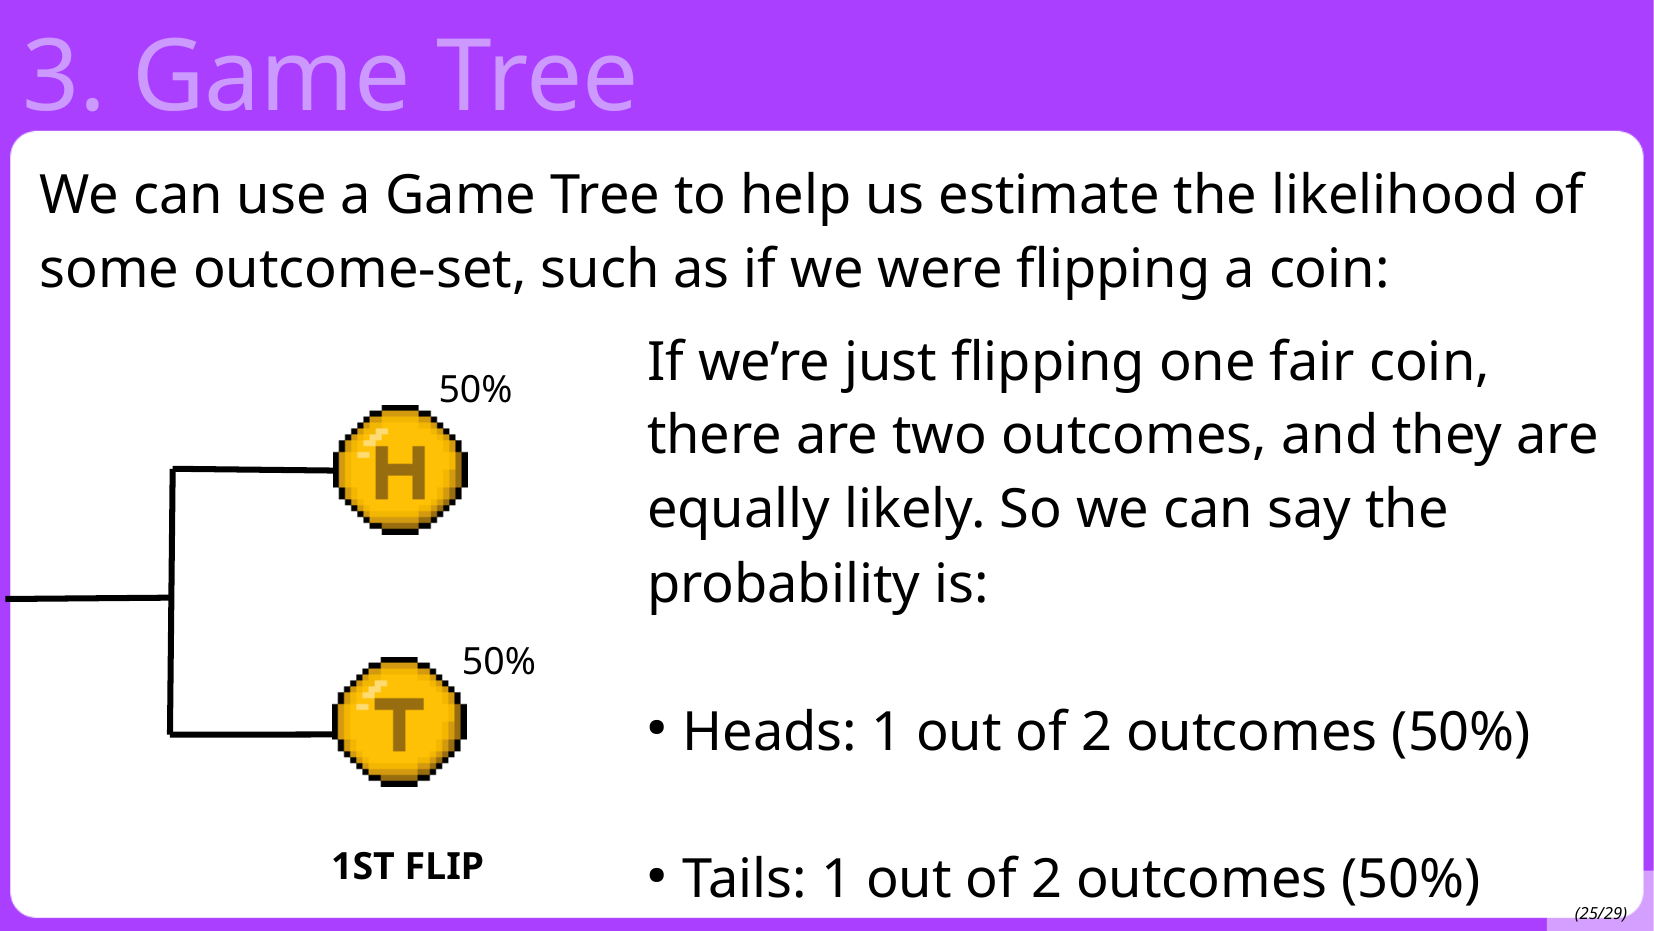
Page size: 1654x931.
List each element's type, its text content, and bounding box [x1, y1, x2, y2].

text_box 1ST FLIP [315, 837, 501, 895]
text_box If we’re just flipping one fair coin, there are two outcomes, and they are equally likely. So we can say the probability is: Heads: 1 out of 2 outcomes (50%) Tails: 1 out of 2 outcomes (50%) [647, 322, 1623, 891]
text_box 50% [412, 360, 539, 417]
text_box We can use a Game Tree to help us estimate the likelihood of some outcome-set, such as if we were flipping a coin: [39, 155, 1623, 288]
title 3. Game Tree [22, 13, 1511, 130]
picture [0, 0, 1654, 931]
text_box (<number>/29) [1546, 877, 1654, 931]
text_box 50% [435, 631, 563, 689]
